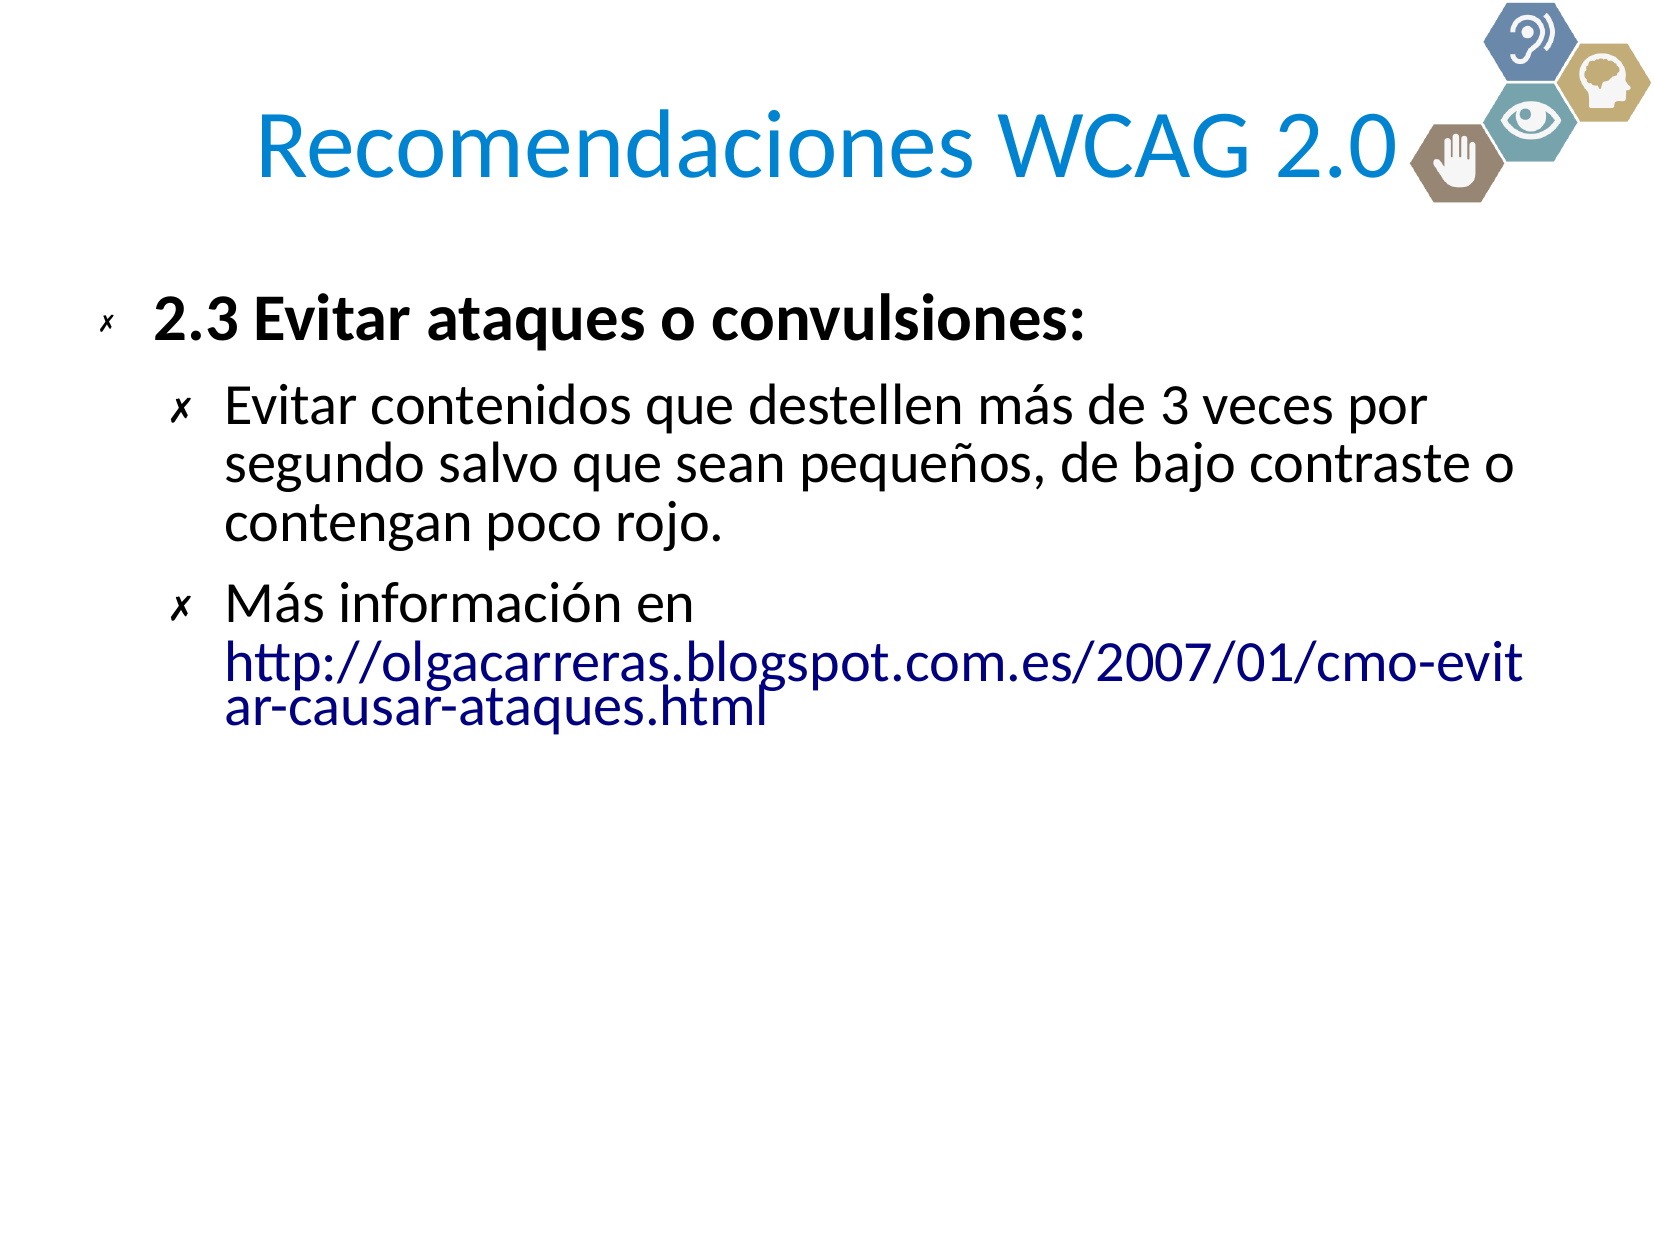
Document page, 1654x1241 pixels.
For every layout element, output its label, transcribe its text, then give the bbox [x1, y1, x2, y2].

title Recomendaciones WCAG 2.0 [82, 49, 1571, 257]
list 2.3 Evitar ataques o convulsiones: Evitar contenidos que destellen más de 3 veces por segundo salvo que sean pequeños, de bajo contraste o contengan poco rojo. Más información en http://olgacarreras.blogspot.com.es/2007/01/cmo-evitar-causar-ataques.html [82, 290, 1538, 1150]
picture [1405, 0, 1654, 206]
